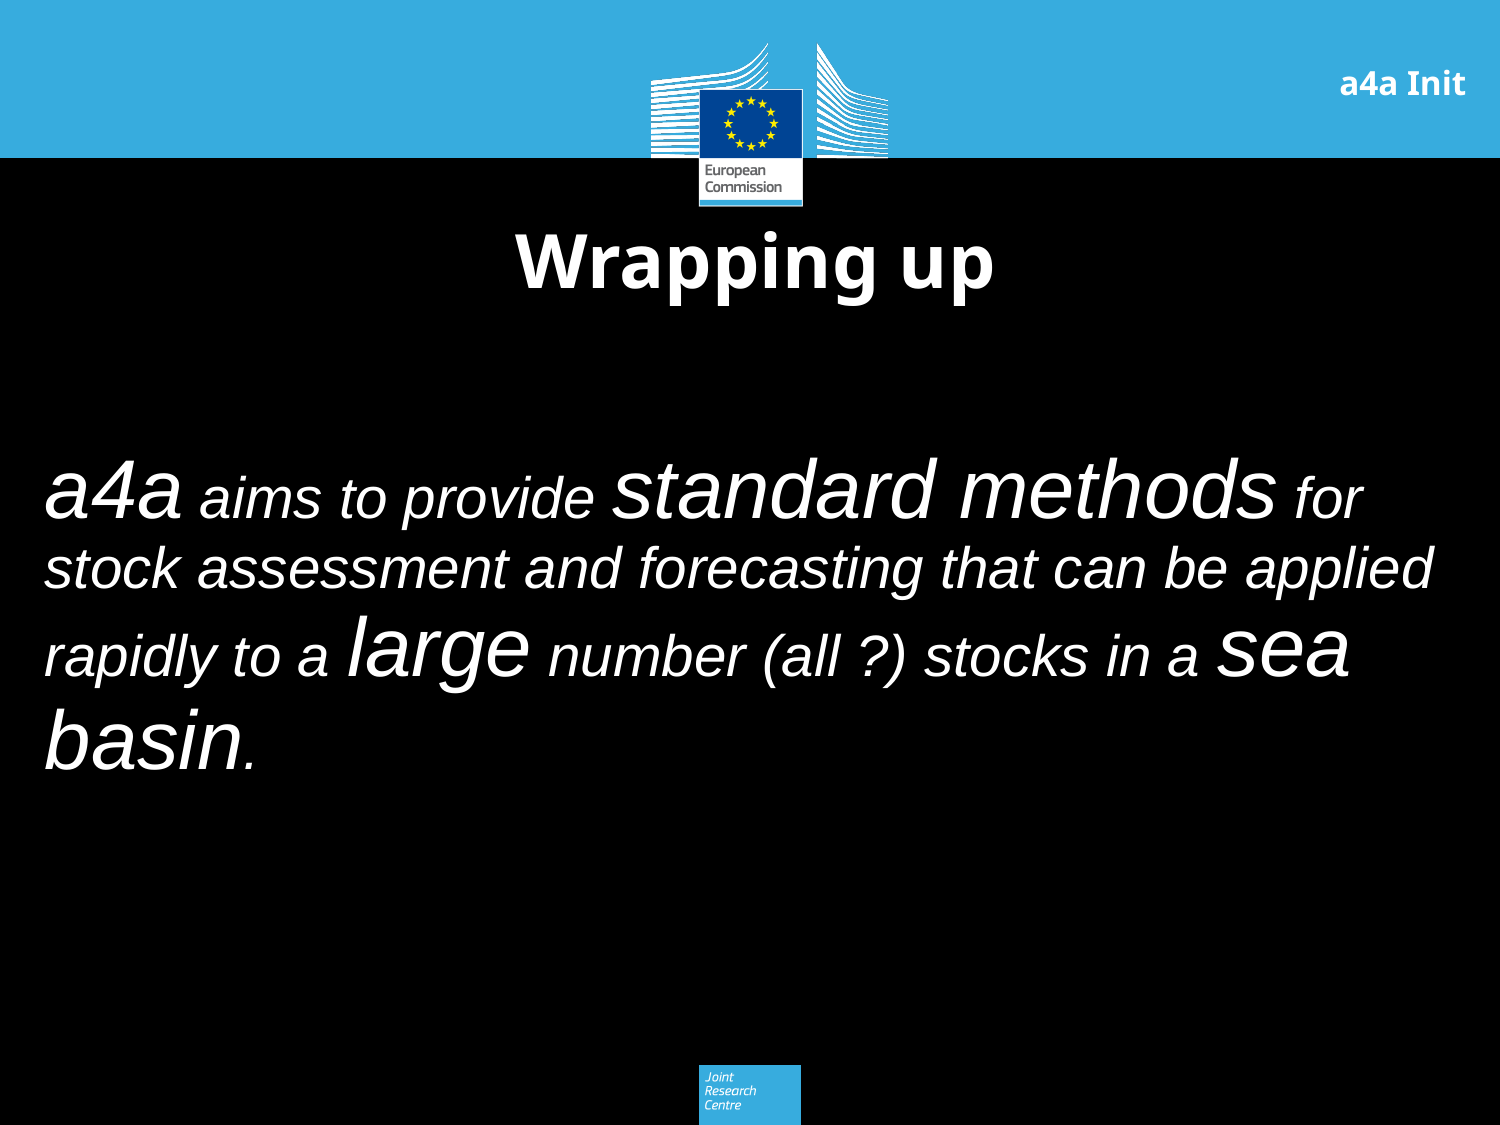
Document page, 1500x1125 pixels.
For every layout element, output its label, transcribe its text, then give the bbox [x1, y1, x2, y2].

title Wrapping up [11, 155, 1500, 363]
title a4a Init [1091, 29, 1482, 136]
text_box a4a aims to provide standard methods for stock assessment and forecasting that can be applied rapidly to a large number (all ?) stocks in a sea basin. [30, 435, 1471, 838]
picture [699, 1065, 801, 1125]
picture [651, 42, 888, 155]
